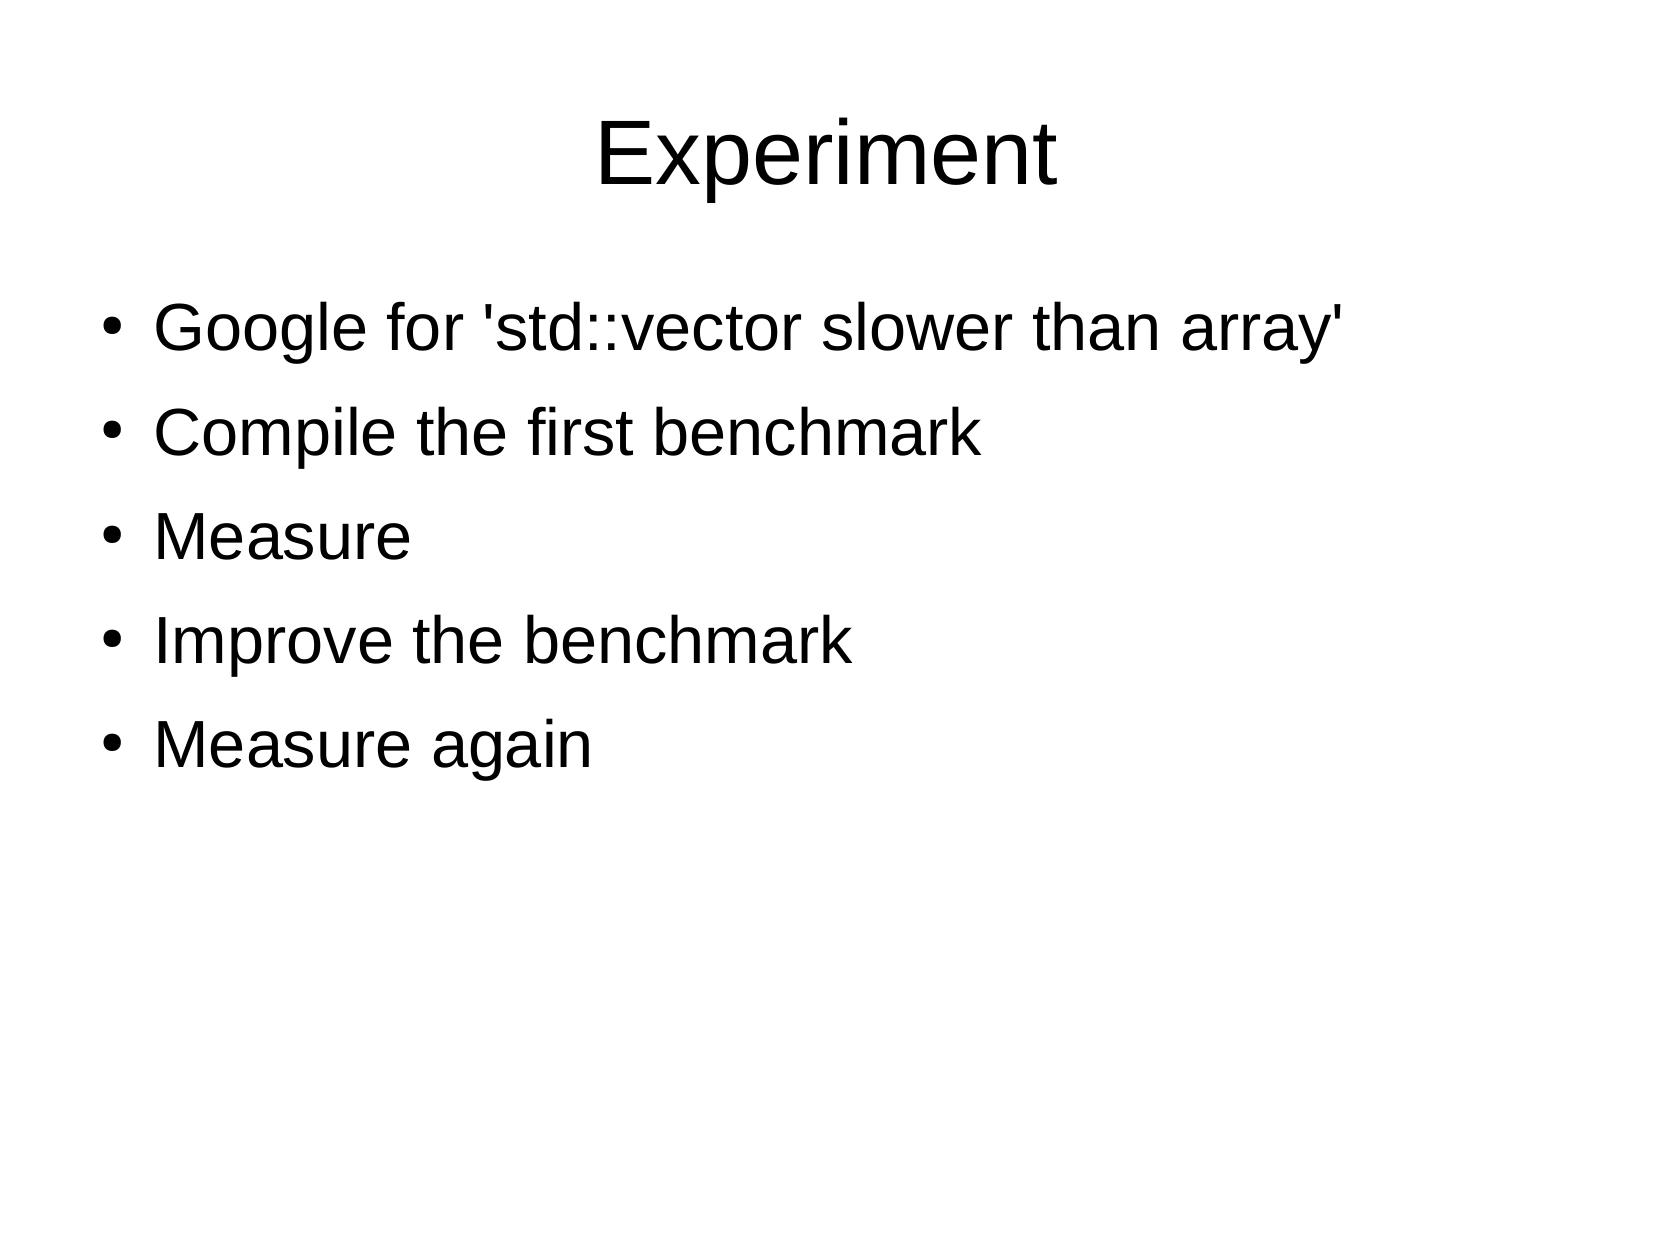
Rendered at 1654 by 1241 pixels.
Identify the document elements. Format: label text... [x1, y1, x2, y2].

title Experiment [82, 49, 1571, 257]
list Google for 'std::vector slower than array' Compile the first benchmark Measure Improve the benchmark Measure again [82, 290, 1571, 1010]
